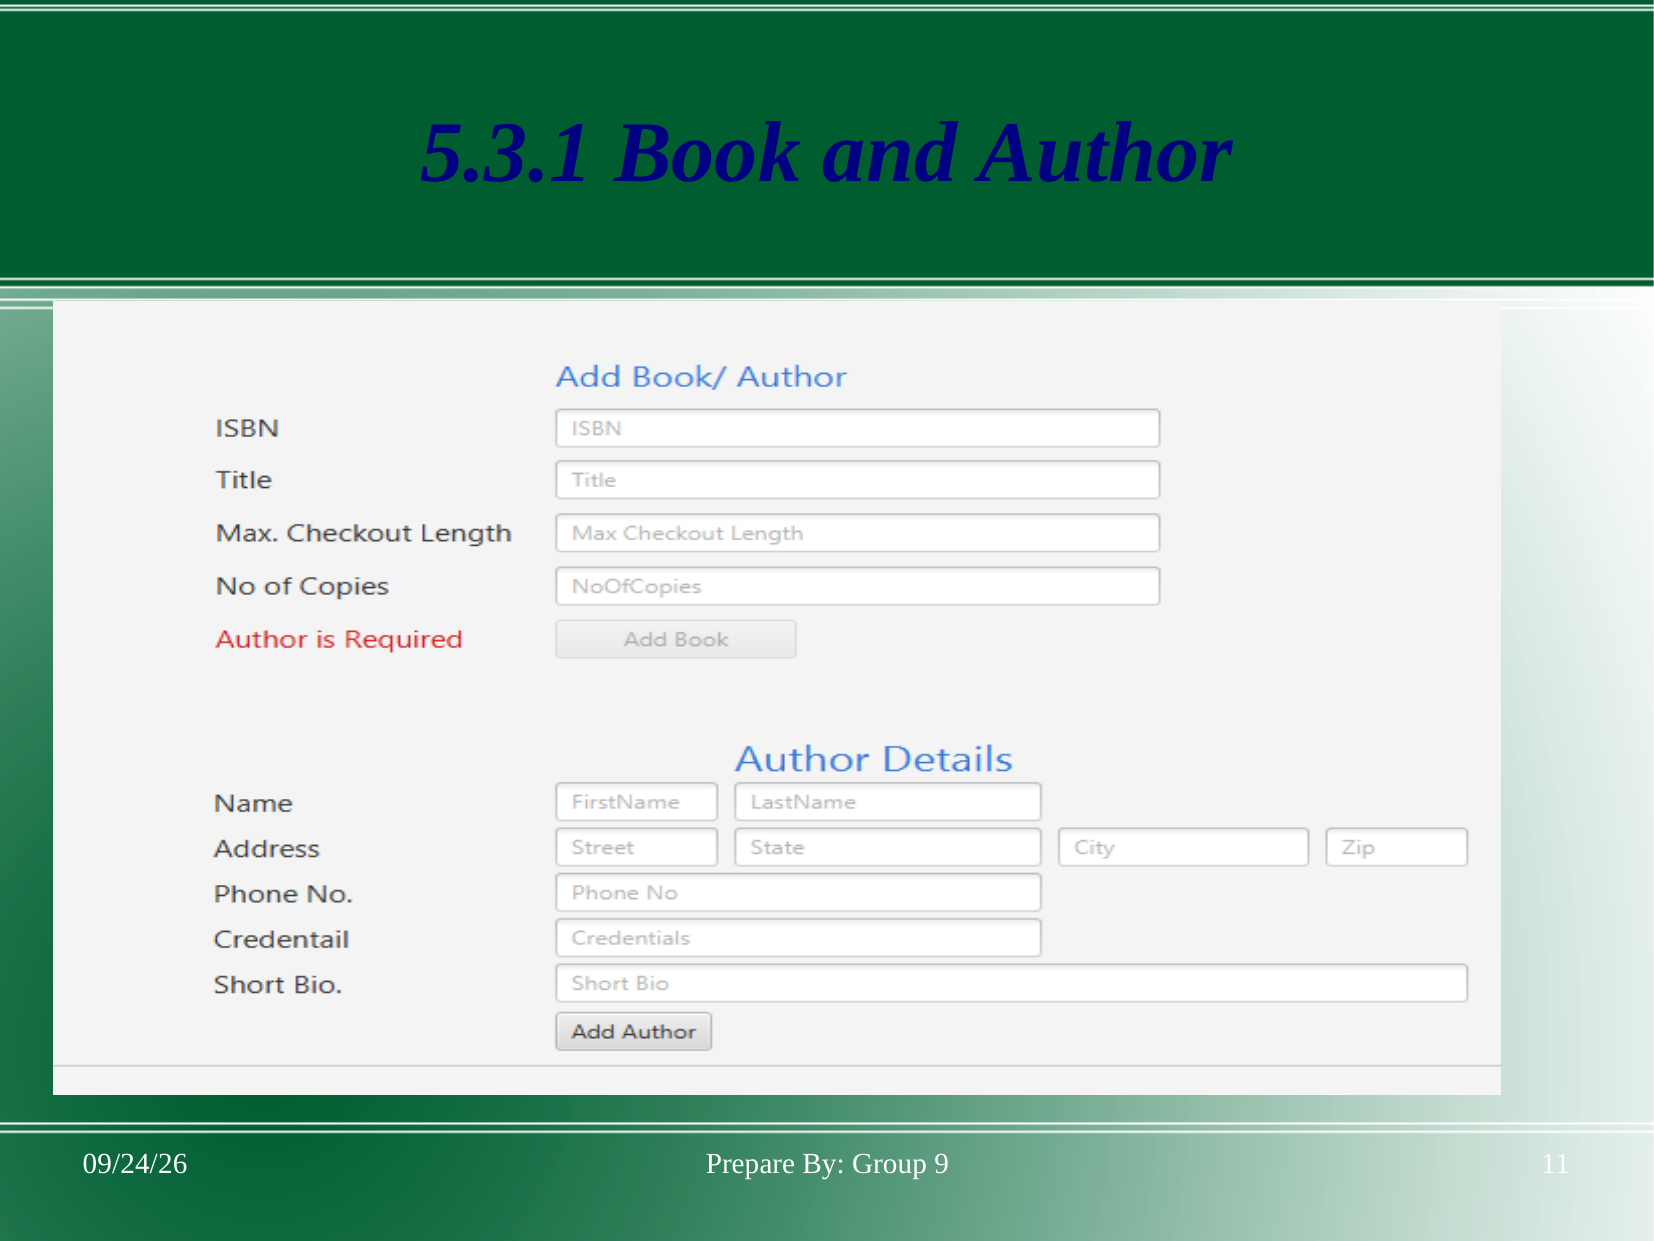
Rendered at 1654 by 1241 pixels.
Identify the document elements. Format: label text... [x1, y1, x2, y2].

title 5.3.1 Book and Author [82, 49, 1571, 257]
picture [0, 0, 1654, 1241]
